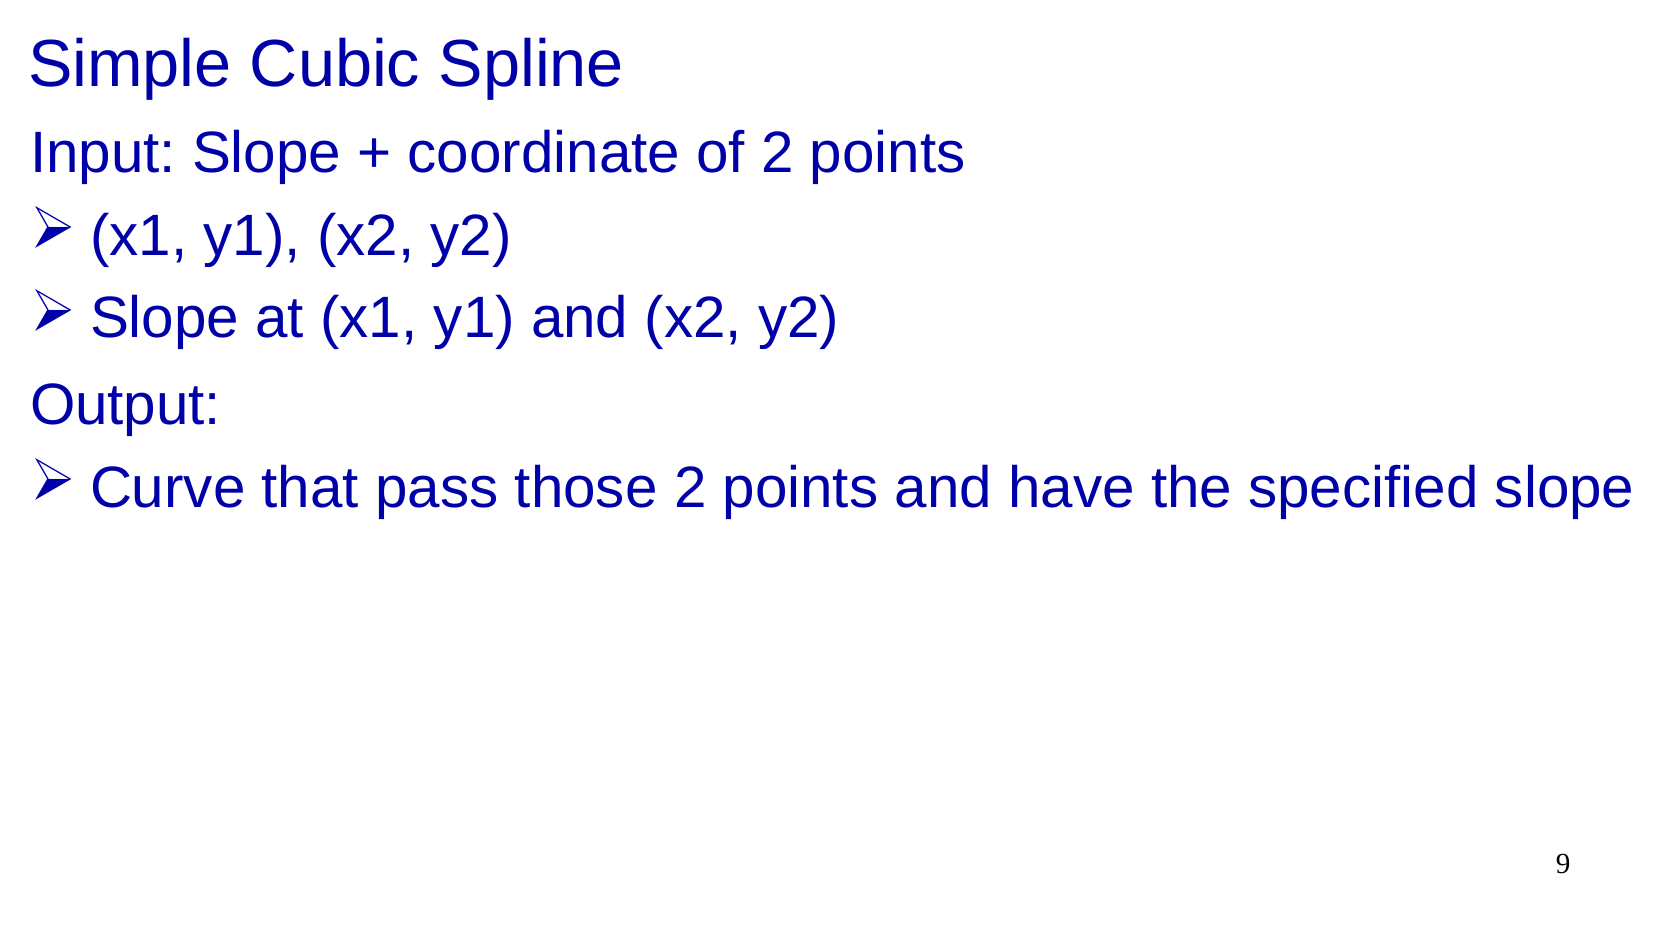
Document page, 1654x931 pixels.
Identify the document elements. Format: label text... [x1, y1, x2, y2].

list Input: Slope + coordinate of 2 points (x1, y1), (x2, y2) Slope at (x1, y1) and (x2, y2) Output: Curve that pass those 2 points and have the specified slope [30, 120, 1645, 916]
title Simple Cubic Spline [28, 21, 1626, 106]
